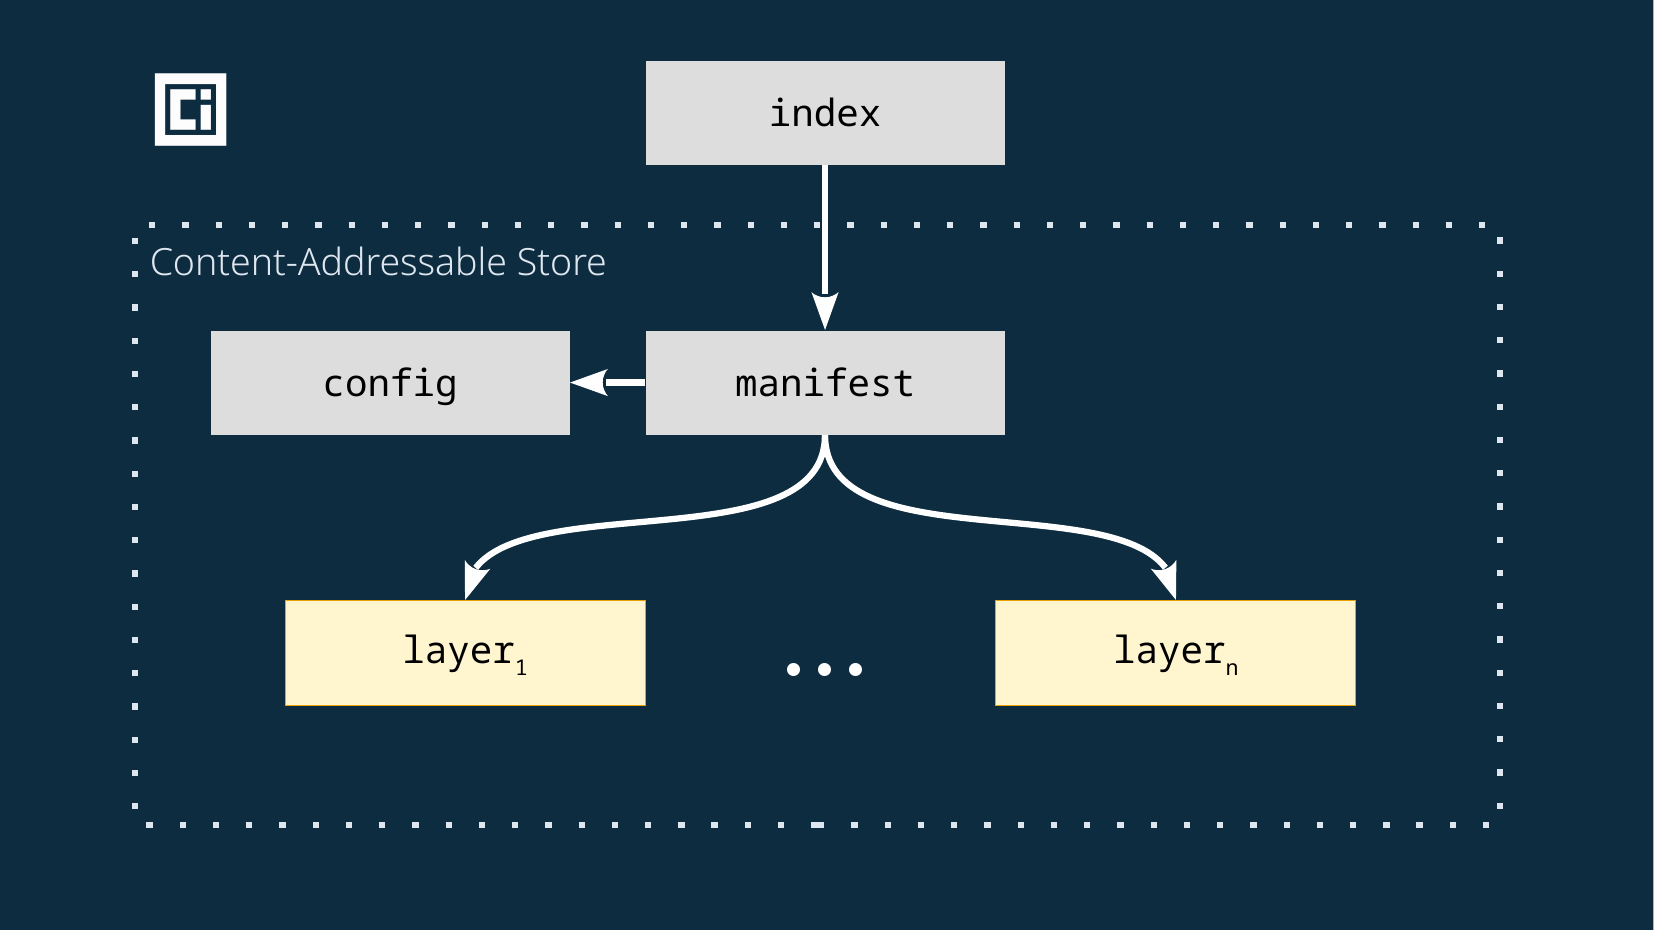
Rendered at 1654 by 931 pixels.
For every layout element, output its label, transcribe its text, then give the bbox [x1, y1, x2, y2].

text_box Content-Addressable Store [135, 228, 1501, 295]
text_box … [690, 600, 961, 706]
text_box index [645, 60, 1006, 166]
text_box layern [995, 600, 1356, 706]
text_box layer1 [285, 600, 646, 706]
text_box config [210, 330, 571, 436]
picture [143, 63, 237, 158]
text_box manifest [645, 330, 1006, 436]
